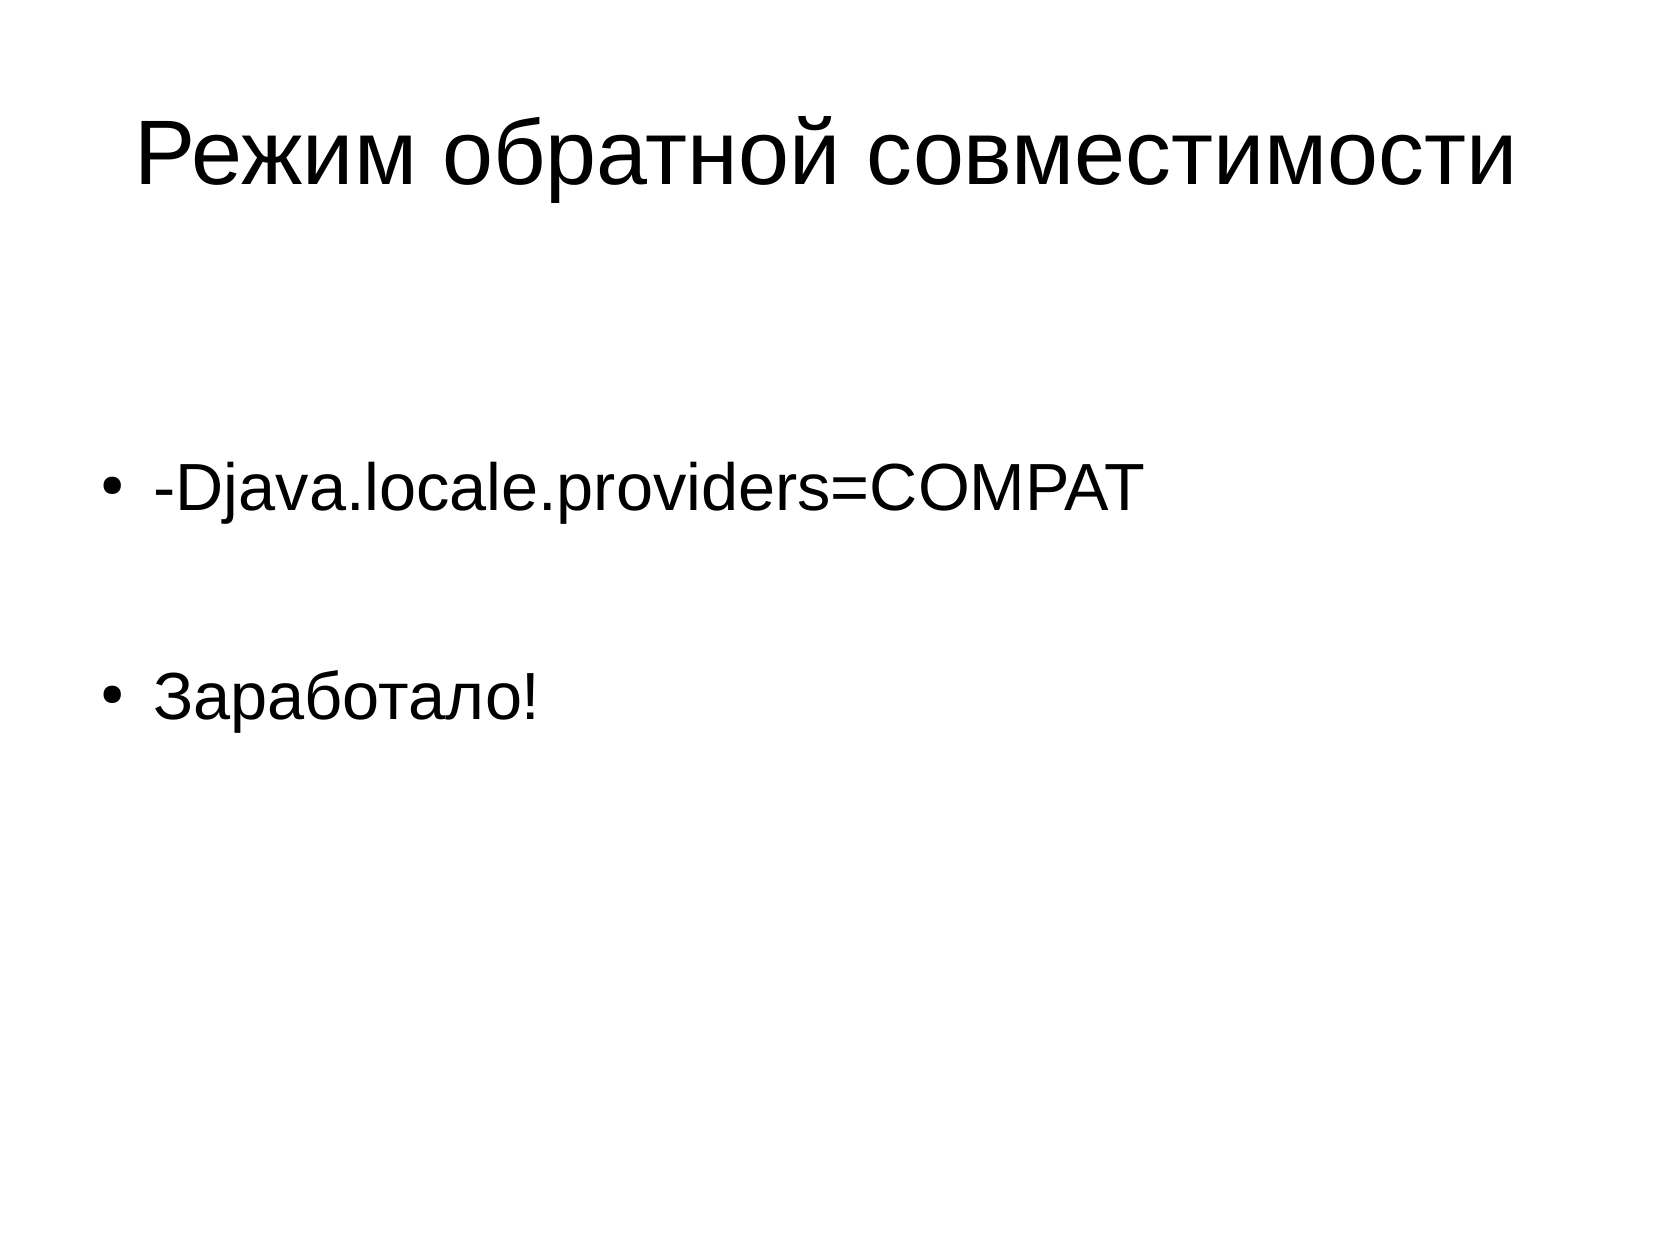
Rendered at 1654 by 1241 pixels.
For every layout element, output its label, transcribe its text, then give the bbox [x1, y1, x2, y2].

list -Djava.locale.providers=COMPAT Заработало! [82, 450, 1571, 1170]
title Режим обратной совместимости [82, 49, 1571, 257]
